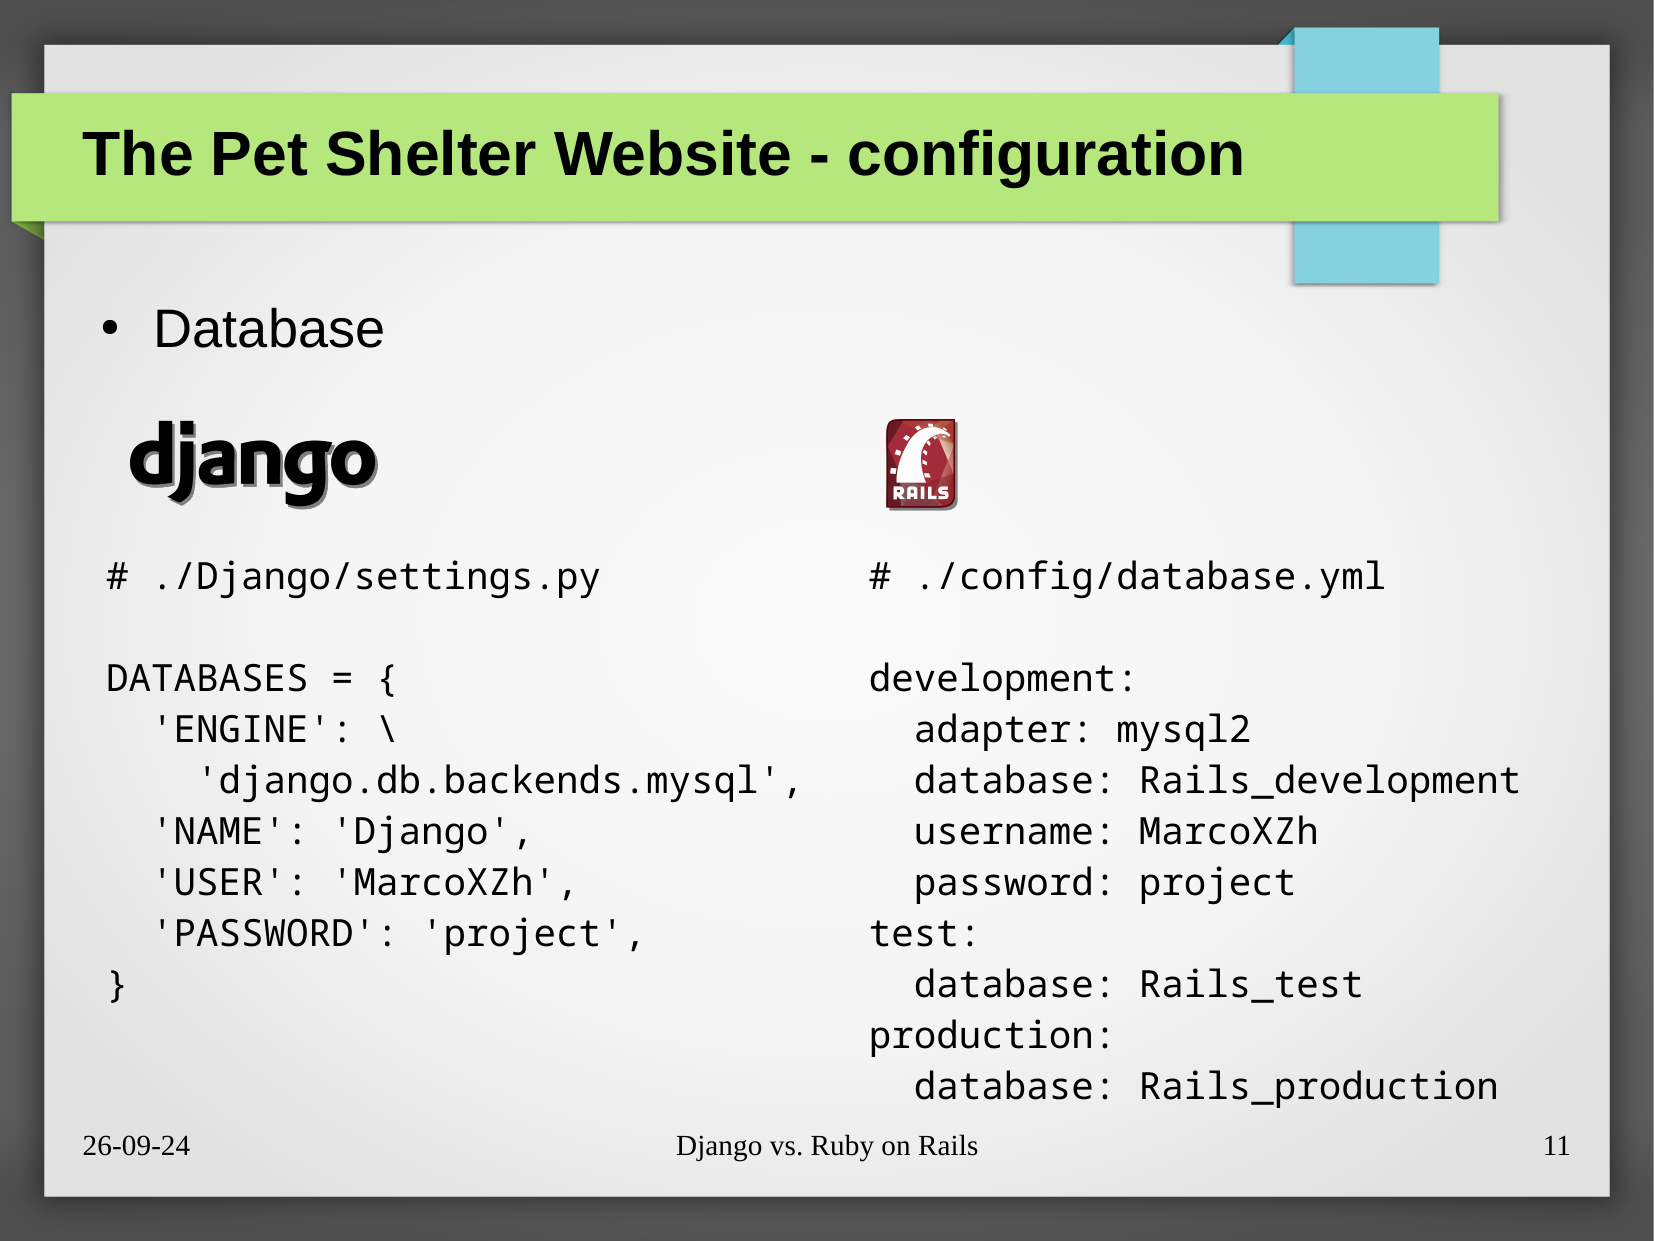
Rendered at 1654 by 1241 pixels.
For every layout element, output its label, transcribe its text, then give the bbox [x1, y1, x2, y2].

list # ./config/database.yml development: adapter: mysql2 database: Rails_development username: MarcoXZh password: project test: database: Rails_test production: database: Rails_production [845, 519, 1572, 1111]
list Database [82, 298, 1571, 373]
picture [0, 0, 1654, 1241]
title The Pet Shelter Website - configuration [82, 94, 1264, 213]
list # ./Django/settings.py DATABASES = { 'ENGINE': \ 'django.db.backends.mysql', 'NAME': 'Django', 'USER': 'MarcoXZh', 'PASSWORD': 'project', } [82, 519, 809, 1111]
